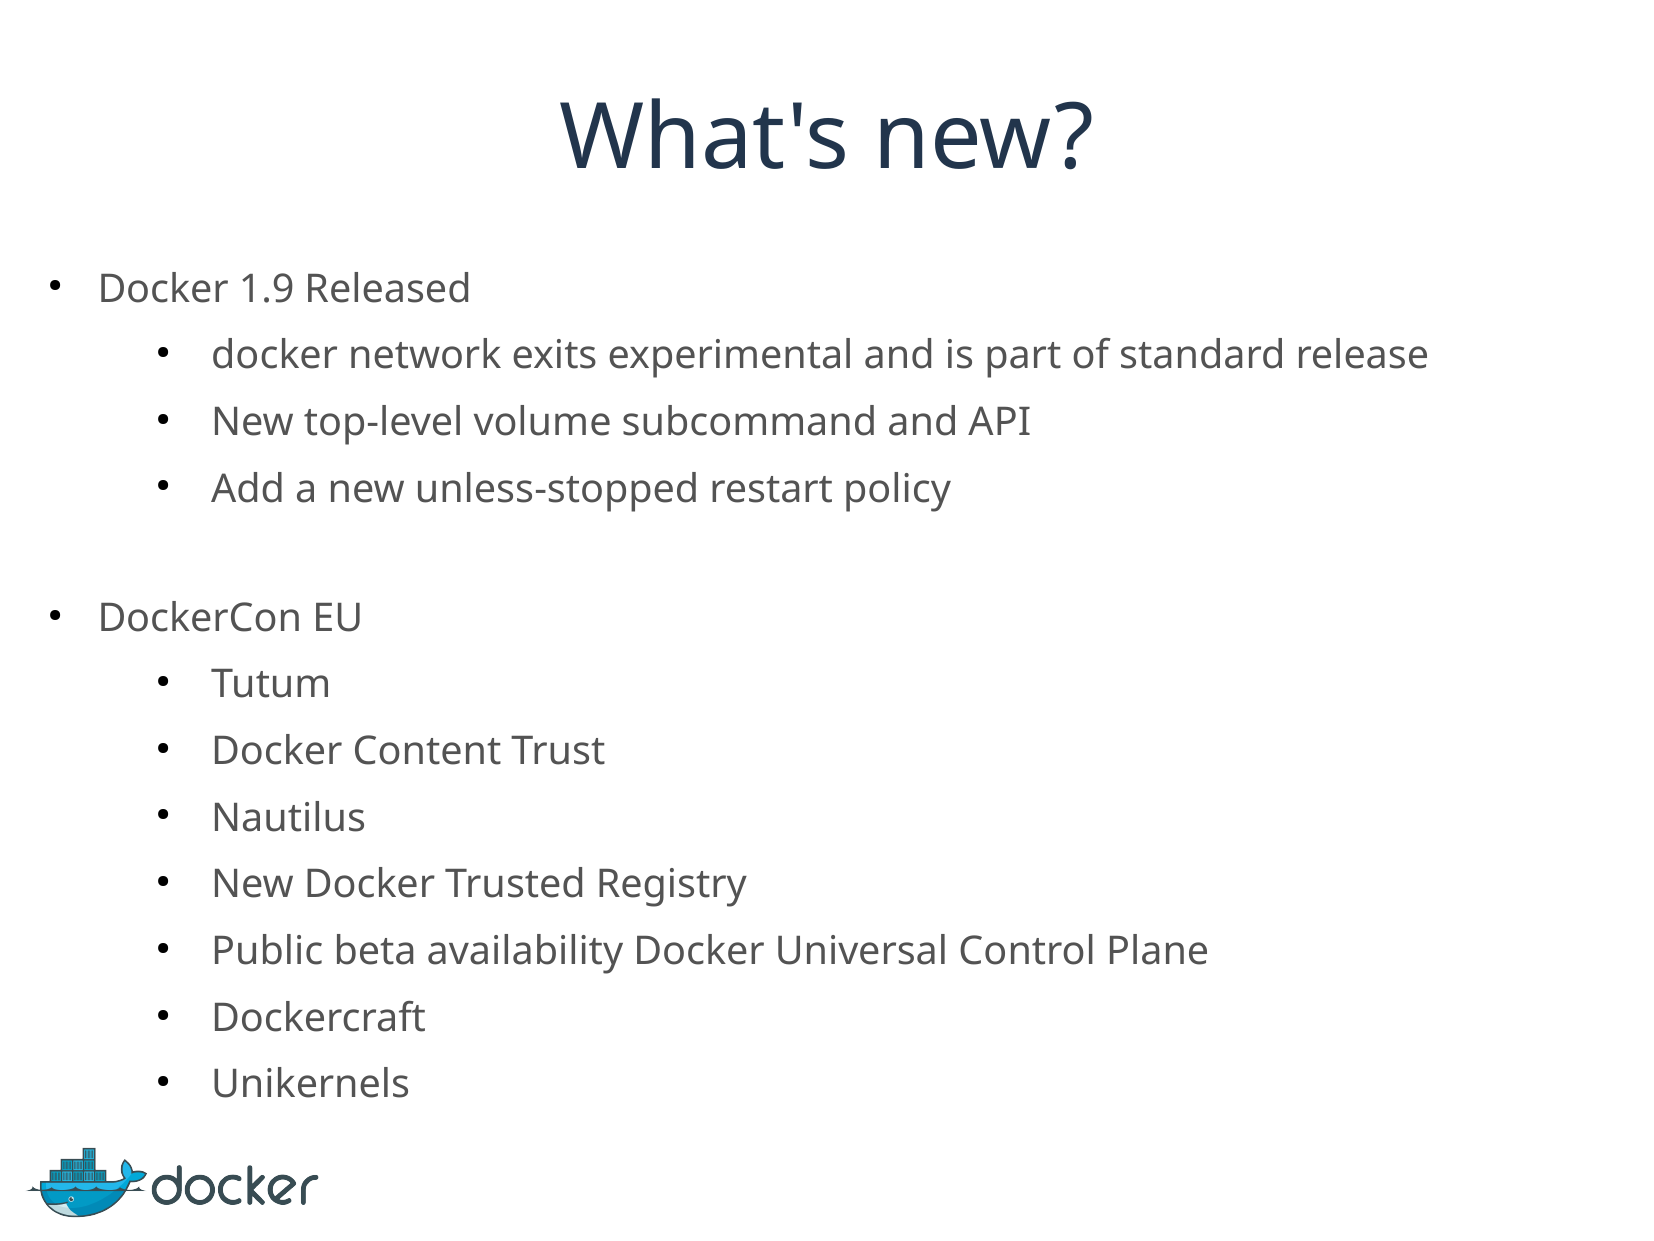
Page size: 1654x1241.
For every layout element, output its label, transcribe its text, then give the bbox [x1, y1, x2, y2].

title What's new? [35, 29, 1619, 237]
picture [0, 1123, 343, 1241]
list Docker 1.9 Released docker network exits experimental and is part of standard release New top-level volume subcommand and API Add a new unless-stopped restart policy DockerCon EU Tutum Docker Content Trust Nautilus New Docker Trusted Registry Public beta availability Docker Universal Control Plane Dockercraft Unikernels [35, 259, 1619, 1111]
